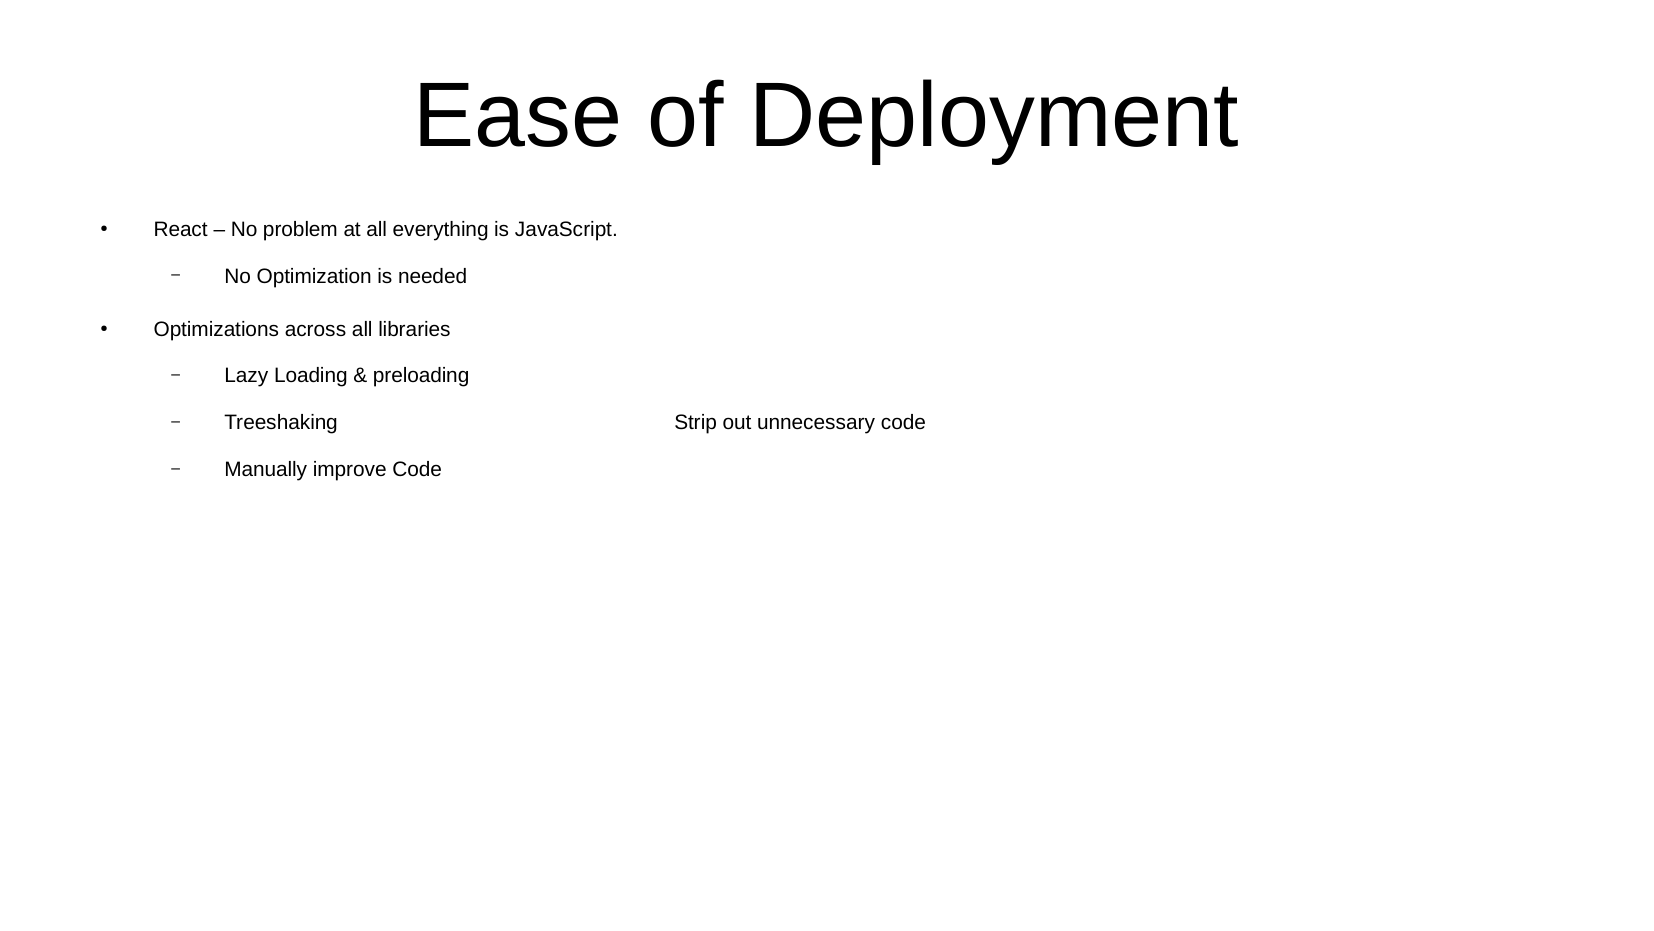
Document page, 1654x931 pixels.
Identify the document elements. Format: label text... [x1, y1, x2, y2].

title Ease of Deployment [82, 37, 1571, 193]
list React – No problem at all everything is JavaScript. No Optimization is needed Optimizations across all libraries Lazy Loading & preloading Treeshaking Strip out unnecessary code Manually improve Code [82, 217, 1576, 901]
